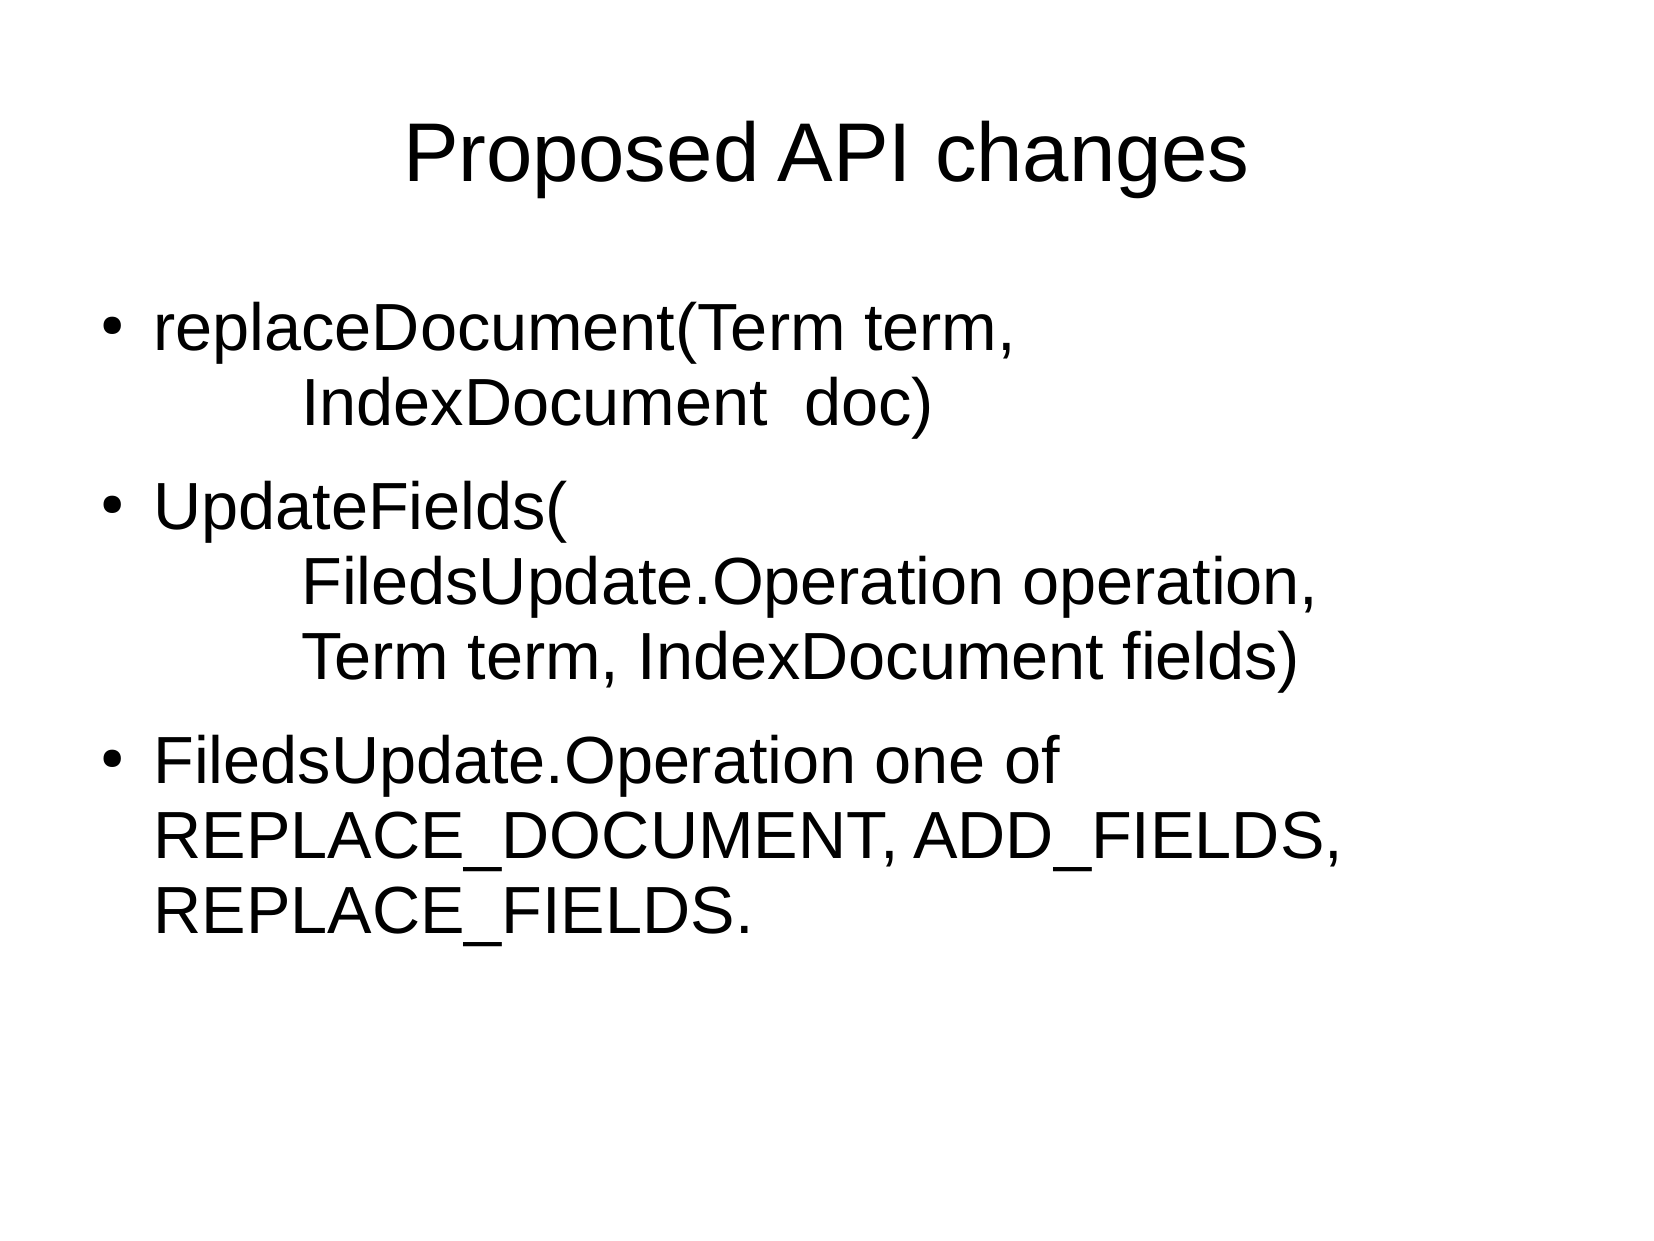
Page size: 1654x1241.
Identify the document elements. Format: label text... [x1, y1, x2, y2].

list replaceDocument(Term term, IndexDocument doc) UpdateFields( FiledsUpdate.Operation operation, Term term, IndexDocument fields) FiledsUpdate.Operation one of REPLACE_DOCUMENT, ADD_FIELDS, REPLACE_FIELDS. [82, 290, 1538, 1010]
title Proposed API changes [82, 49, 1571, 257]
